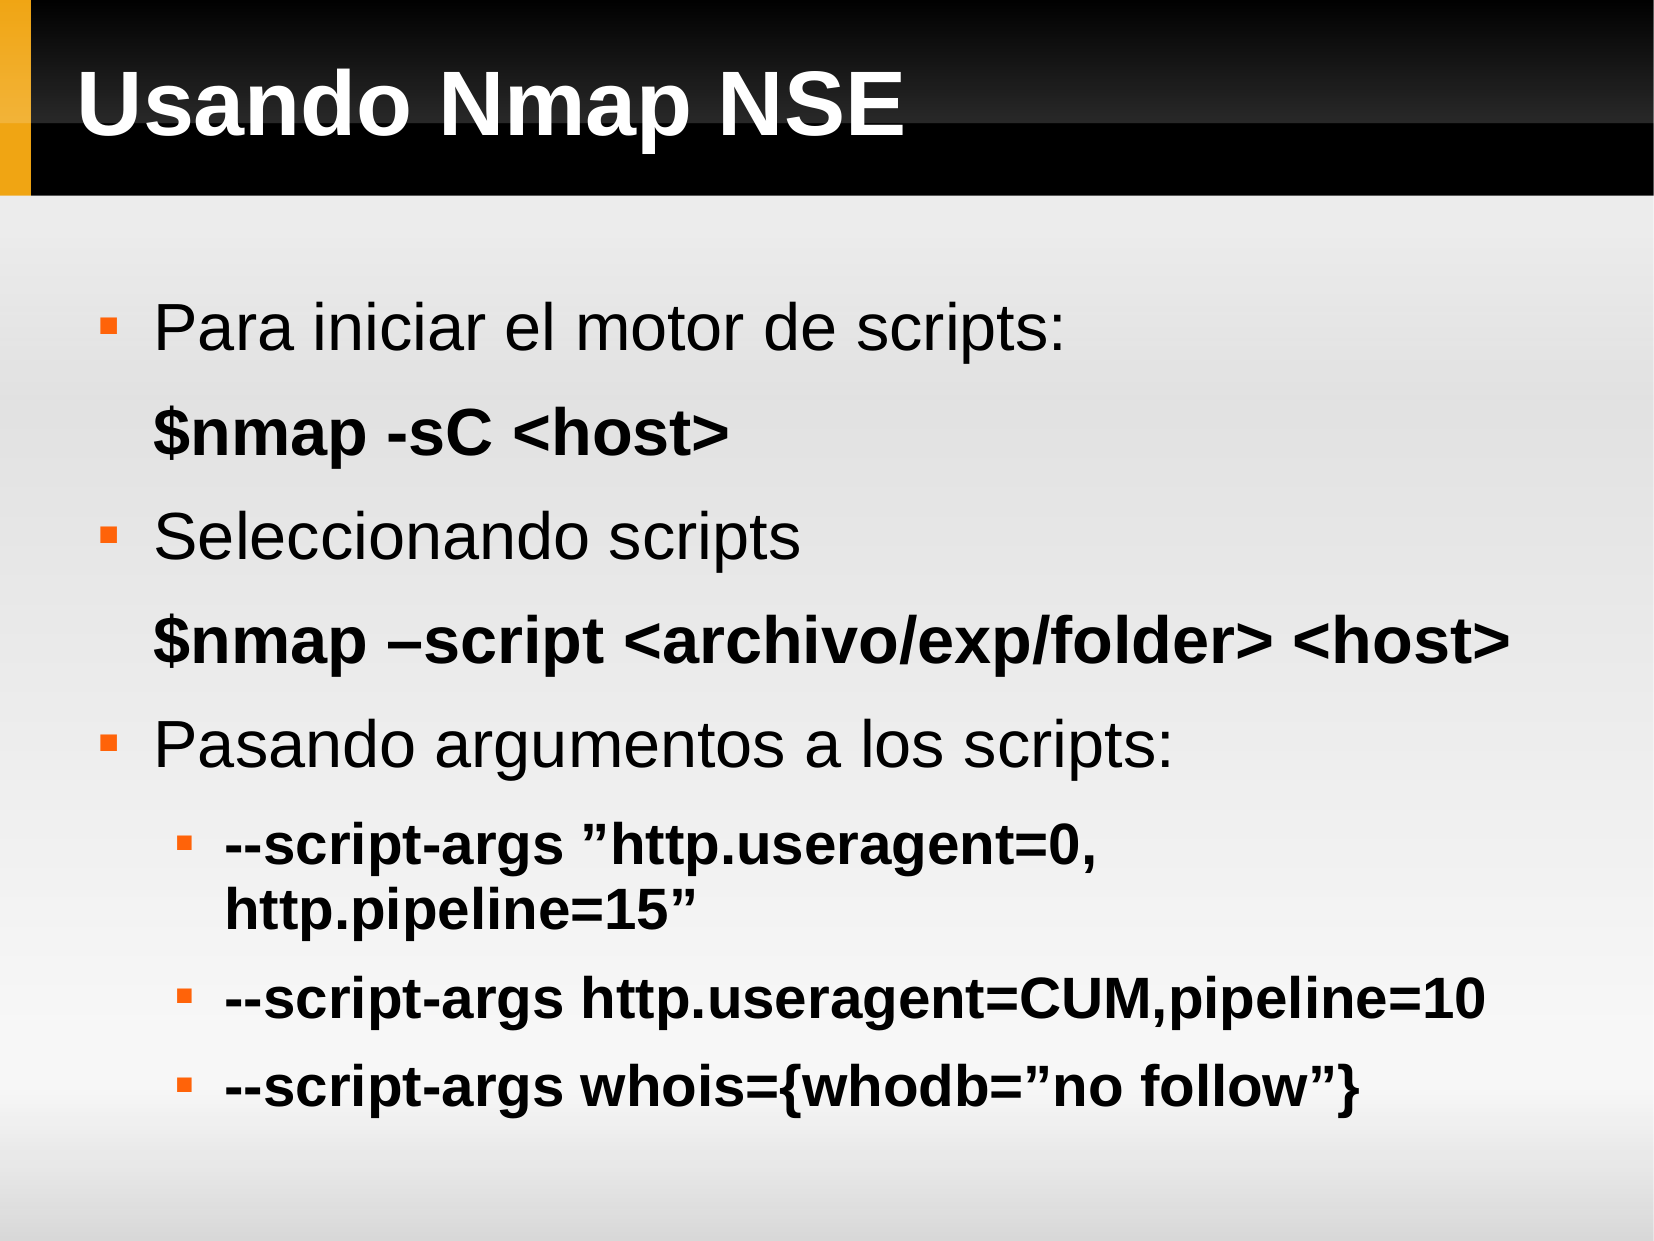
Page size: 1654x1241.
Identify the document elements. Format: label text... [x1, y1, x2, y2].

title Usando Nmap NSE [76, 0, 1565, 208]
picture [0, 0, 1654, 1241]
list Para iniciar el motor de scripts: $nmap -sC <host> Seleccionando scripts $nmap –script <archivo/exp/folder> <host> Pasando argumentos a los scripts: --script-args ”http.useragent=0, http.pipeline=15” --script-args http.useragent=CUM,pipeline=10 --script-args whois={whodb=”no follow”} [82, 290, 1571, 1120]
